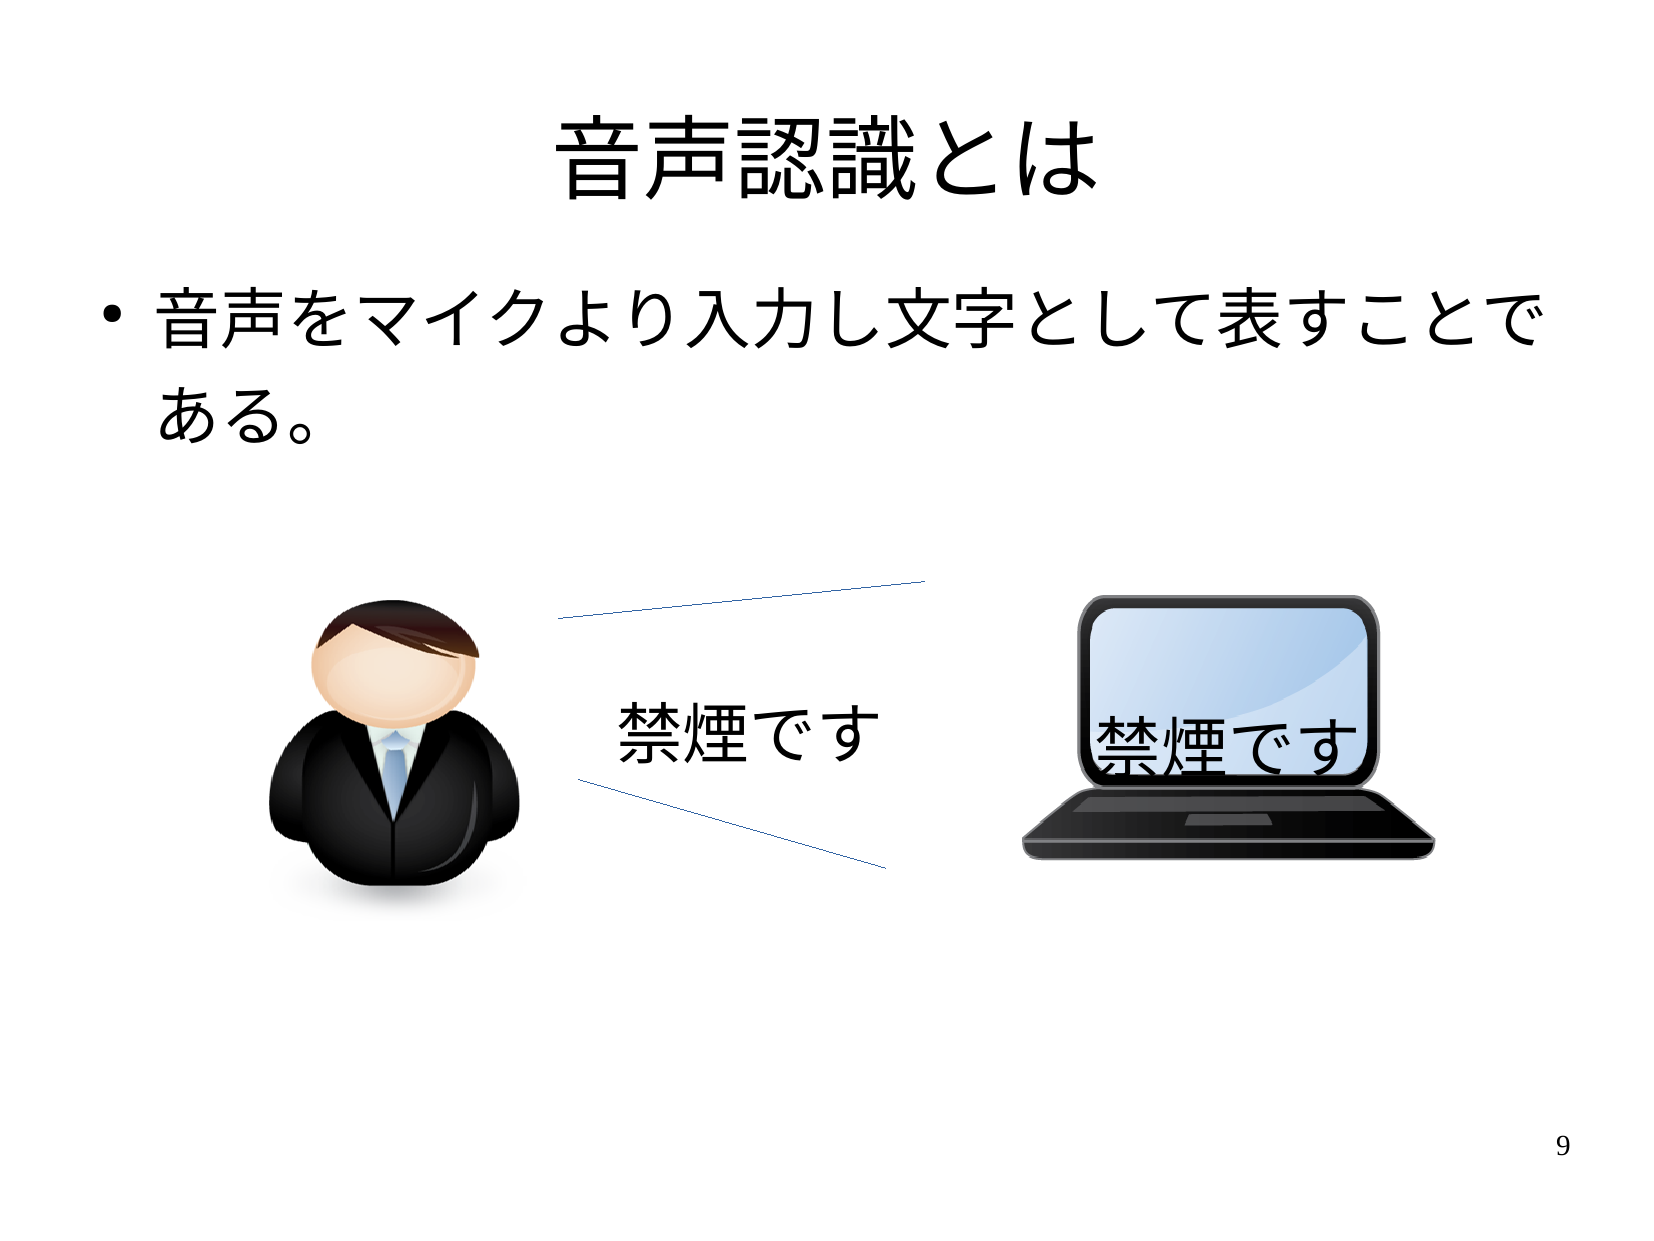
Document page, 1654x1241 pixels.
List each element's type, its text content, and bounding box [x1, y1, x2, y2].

text_box 禁煙です [566, 598, 933, 887]
title 音声認識とは [82, 49, 1571, 257]
picture [224, 565, 567, 921]
list 音声をマイクより入力し文字として表すことである。 [82, 266, 1571, 1217]
picture [1003, 576, 1453, 910]
